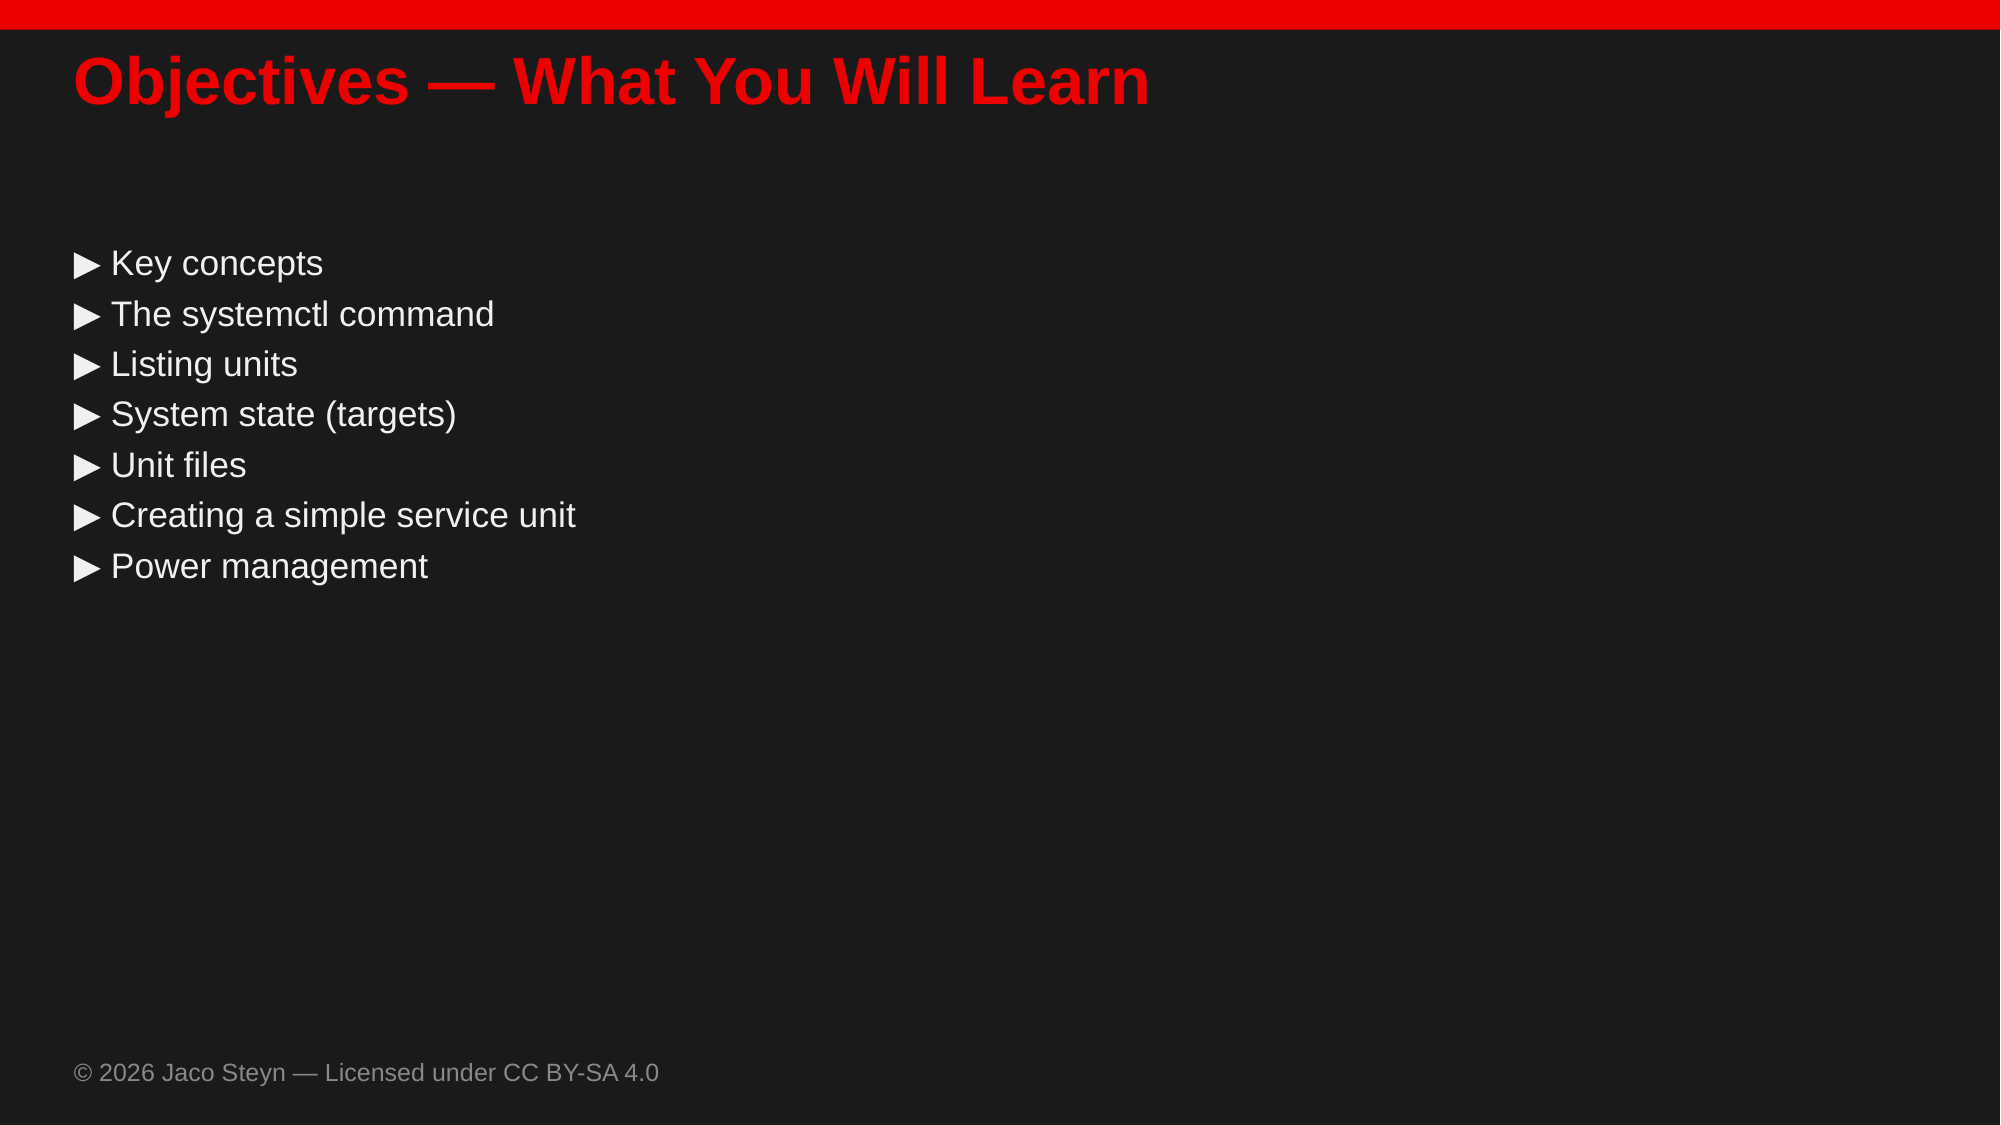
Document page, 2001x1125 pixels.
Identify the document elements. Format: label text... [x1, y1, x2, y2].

text_box ▶ Key concepts ▶ The systemctl command ▶ Listing units ▶ System state (targets) ▶ Unit files ▶ Creating a simple service unit ▶ Power management [59, 236, 1942, 1037]
text_box [0, 0, 2001, 30]
text_box Objectives — What You Will Learn [59, 36, 1942, 208]
text_box © 2026 Jaco Steyn — Licensed under CC BY-SA 4.0 [59, 1051, 1942, 1093]
